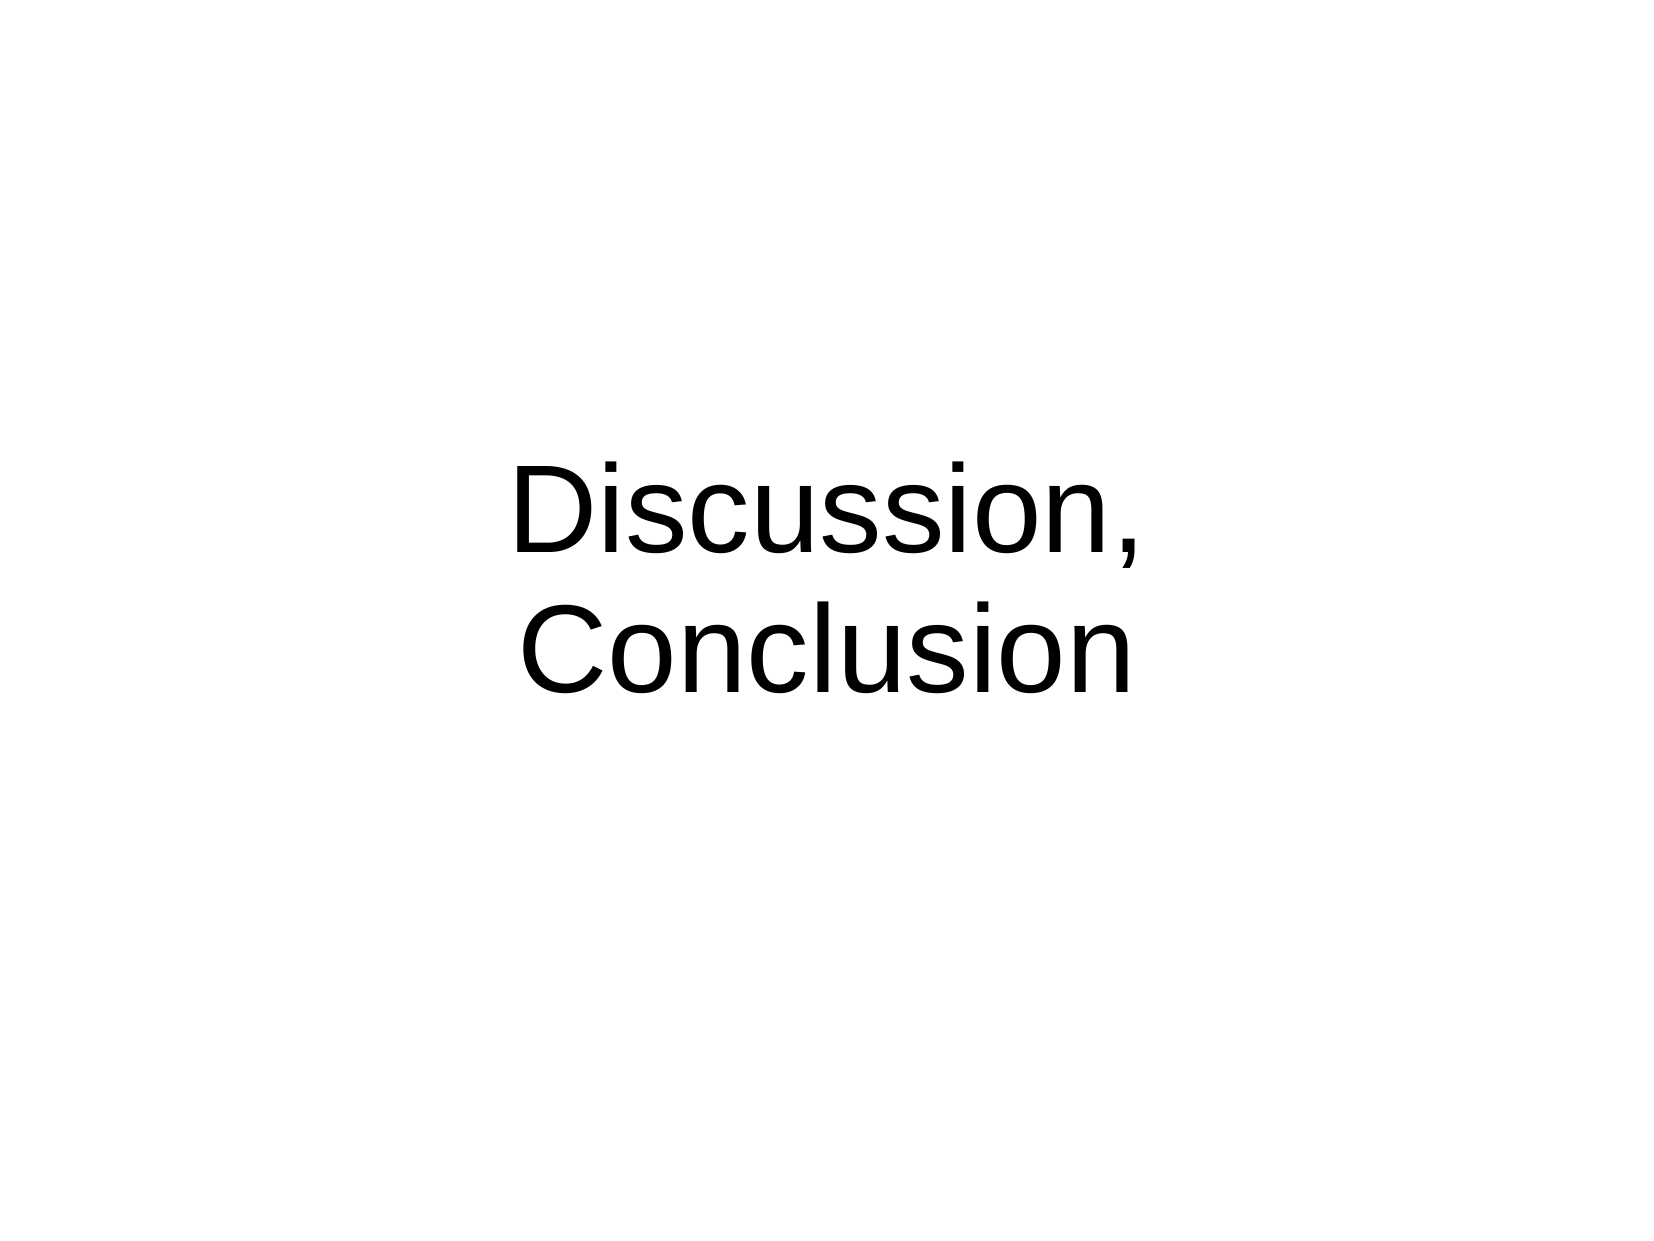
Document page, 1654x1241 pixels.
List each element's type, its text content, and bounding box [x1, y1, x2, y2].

subtitle Discussion, Conclusion [82, 56, 1571, 1102]
